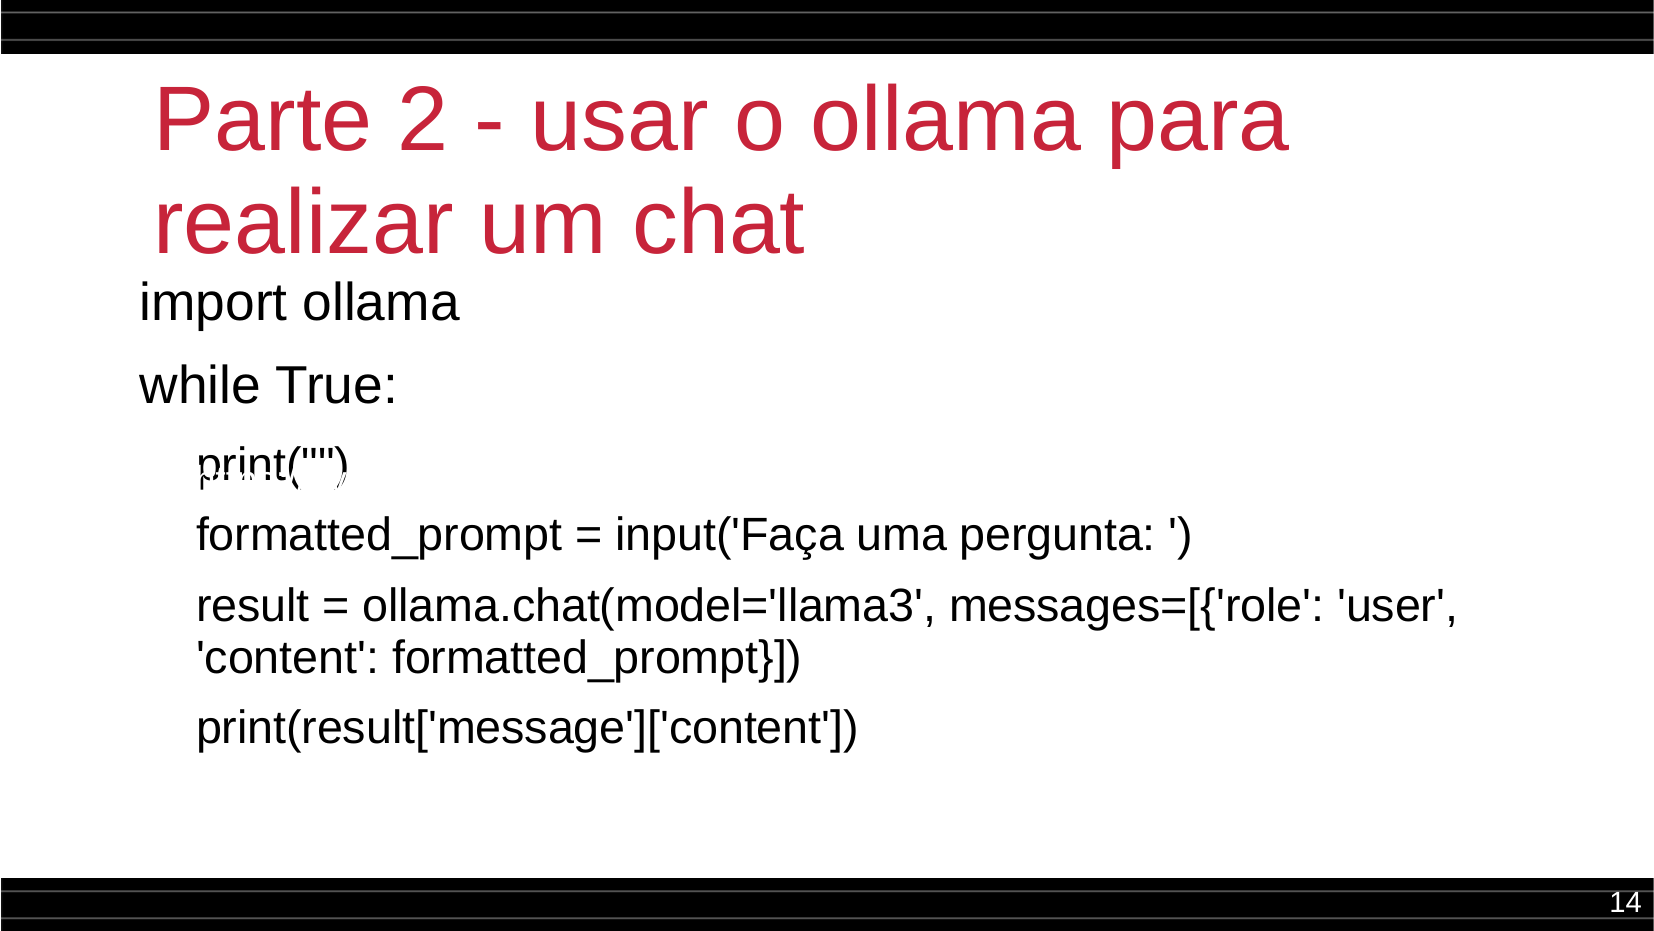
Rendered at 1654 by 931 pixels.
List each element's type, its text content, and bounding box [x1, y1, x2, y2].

title Parte 2 - usar o ollama para realizar um chat [82, 67, 1571, 271]
list import ollama while True: print("") formatted_prompt = input('Faça uma pergunta: ') result = ollama.chat(model='llama3', messages=[{'role': 'user', 'content': formatted_prompt}]) print(result['message']['content']) [82, 271, 1571, 758]
text_box https://python.langchain.com/docs/integrations/document_loaders/web_base/ [180, 451, 1489, 509]
picture [1, 0, 1654, 54]
picture [1, 878, 1654, 931]
